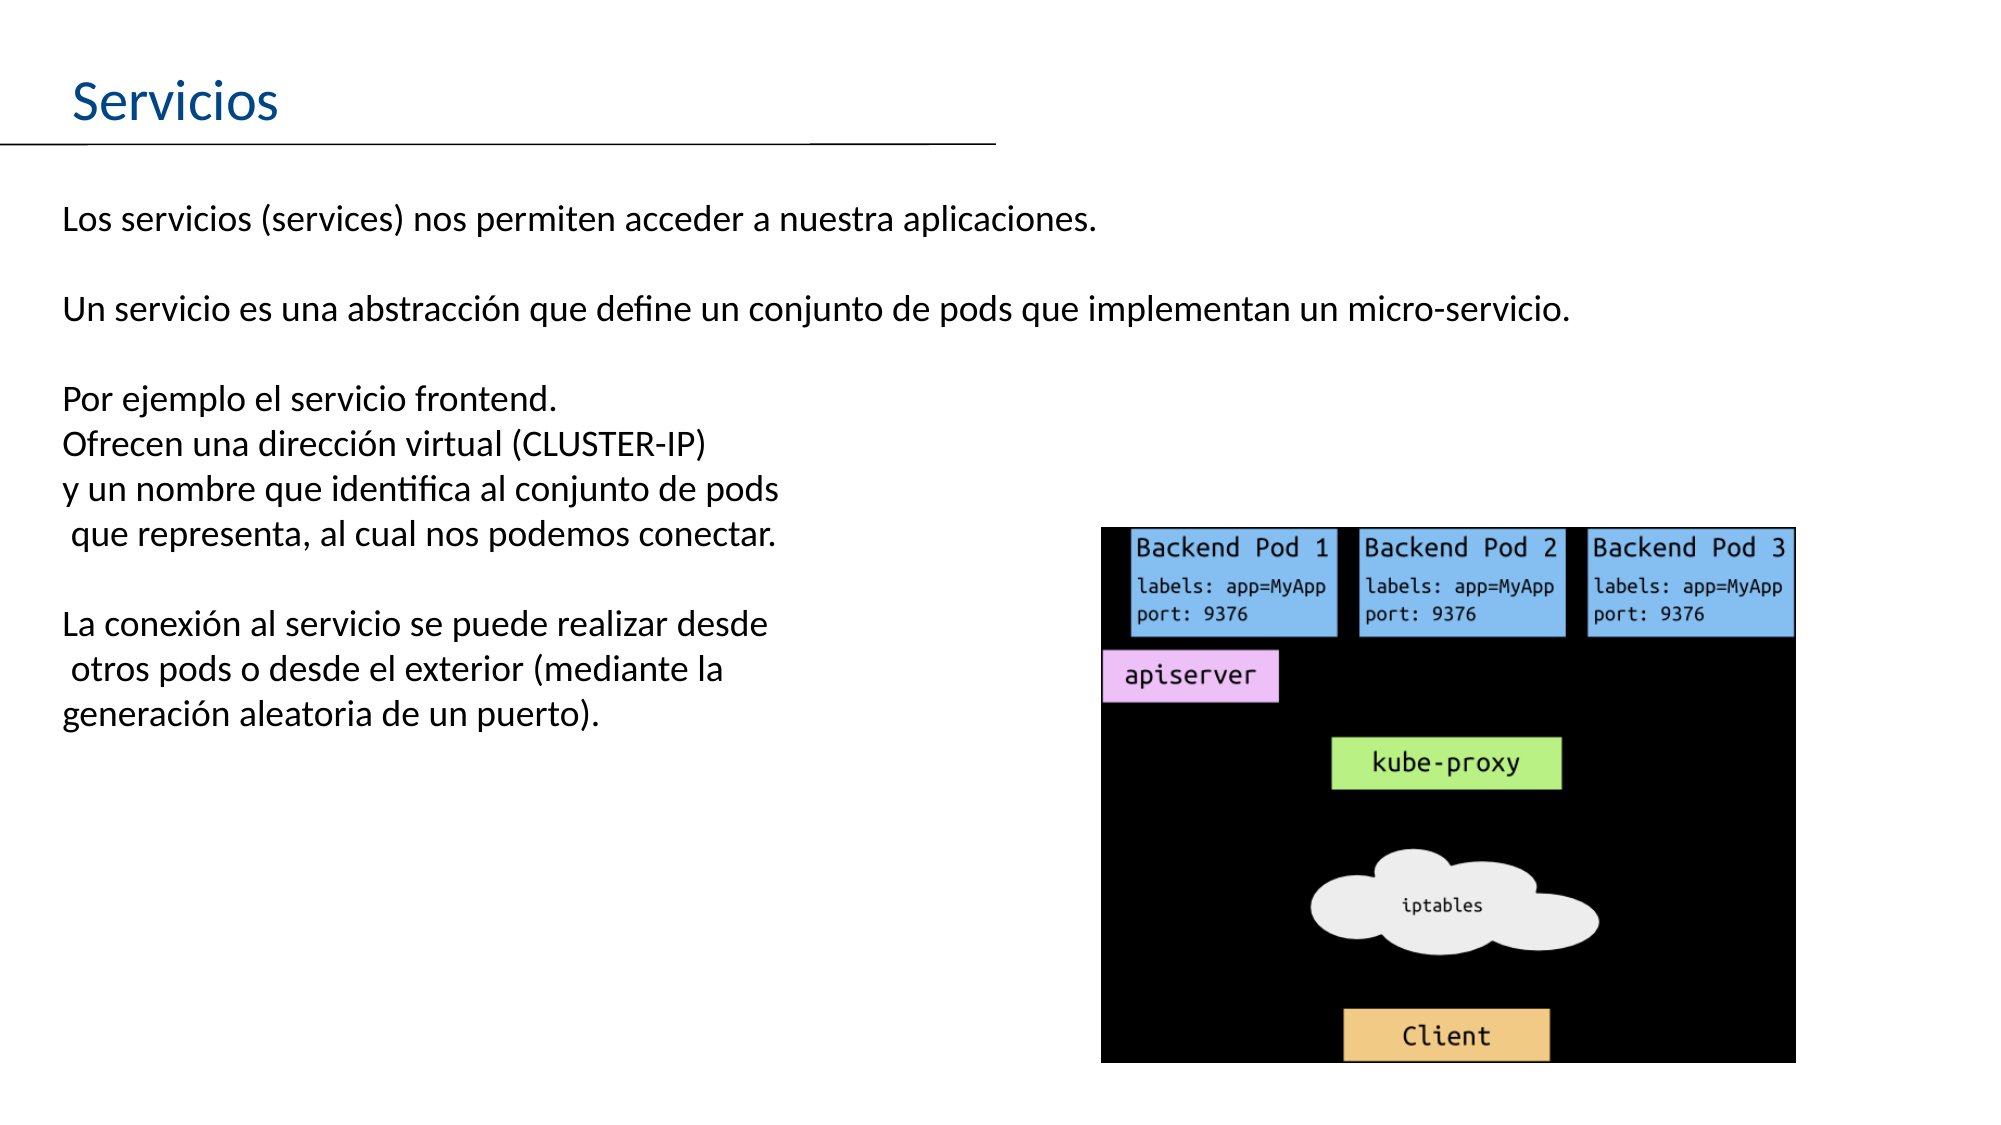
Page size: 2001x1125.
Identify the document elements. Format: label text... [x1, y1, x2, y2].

text_box Servicios [57, 54, 1509, 141]
text_box Los servicios (services) nos permiten acceder a nuestra aplicaciones. Un servicio es una abstracción que define un conjunto de pods que implementan un micro-servicio. Por ejemplo el servicio frontend. Ofrecen una dirección virtual (CLUSTER-IP) y un nombre que identifica al conjunto de pods que representa, al cual nos podemos conectar. La conexión al servicio se puede realizar desde otros pods o desde el exterior (mediante la generación aleatoria de un puerto). [47, 187, 1941, 832]
picture [1101, 527, 1796, 1063]
